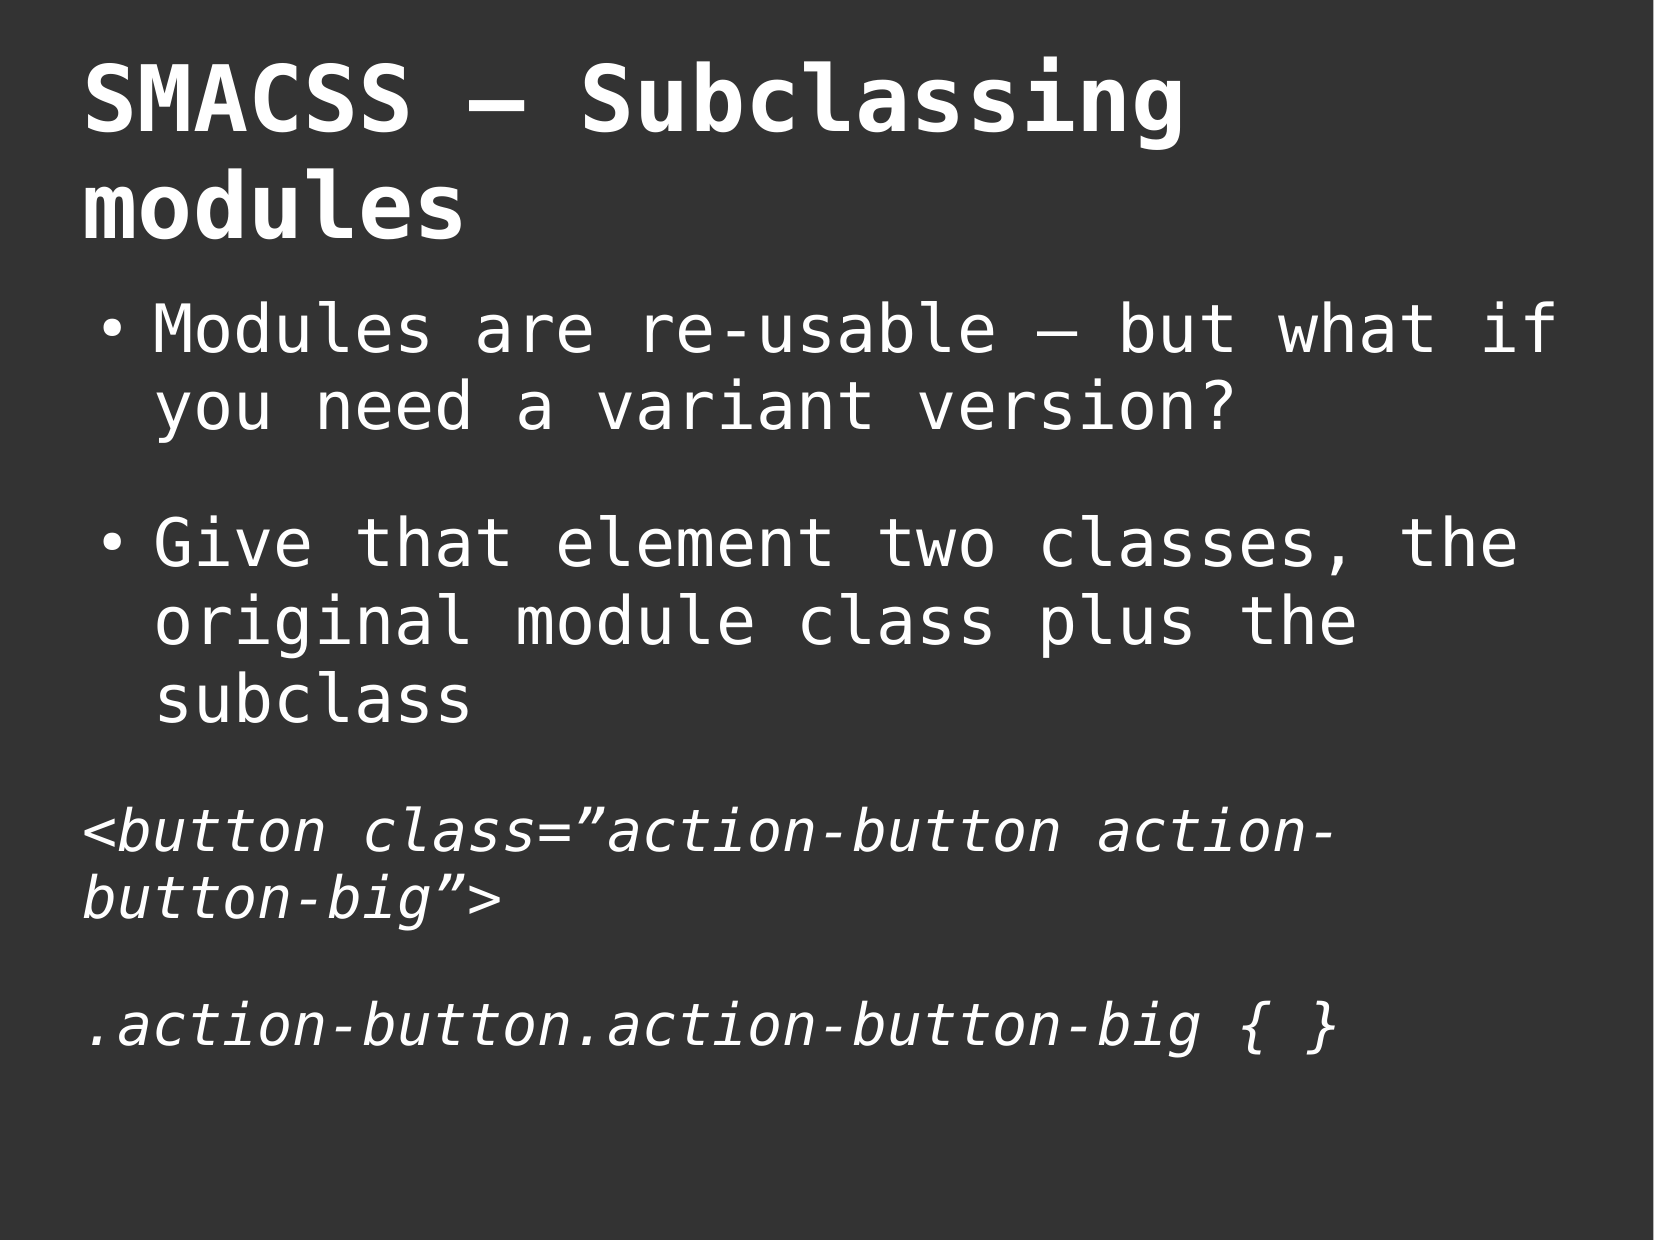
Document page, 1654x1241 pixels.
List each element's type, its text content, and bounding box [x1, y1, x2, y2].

title SMACSS – Subclassing modules [82, 45, 1571, 261]
list Modules are re-usable – but what if you need a variant version? Give that element two classes, the original module class plus the subclass <button class=”action-button action-button-big”> .action-button.action-button-big { } [82, 290, 1571, 1182]
